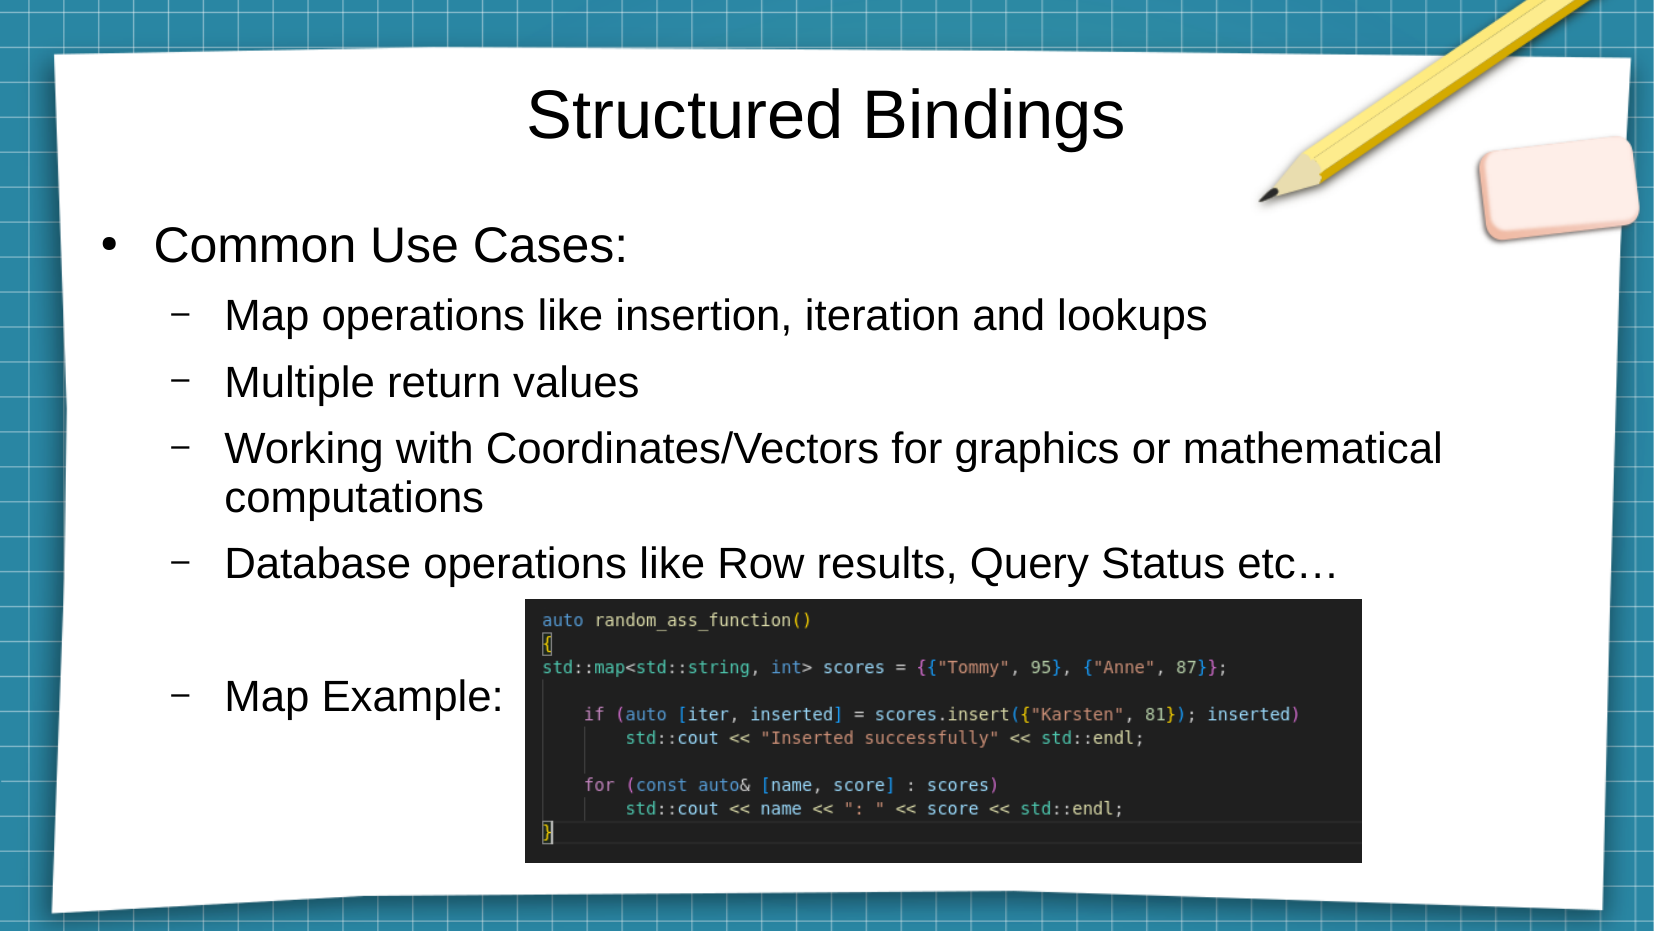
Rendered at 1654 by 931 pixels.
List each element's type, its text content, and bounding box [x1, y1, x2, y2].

list Common Use Cases: Map operations like insertion, iteration and lookups Multiple return values Working with Coordinates/Vectors for graphics or mathematical computations Database operations like Row results, Query Status etc… Map Example: [82, 217, 1571, 758]
title Structured Bindings [82, 37, 1571, 193]
picture [0, 0, 1654, 931]
